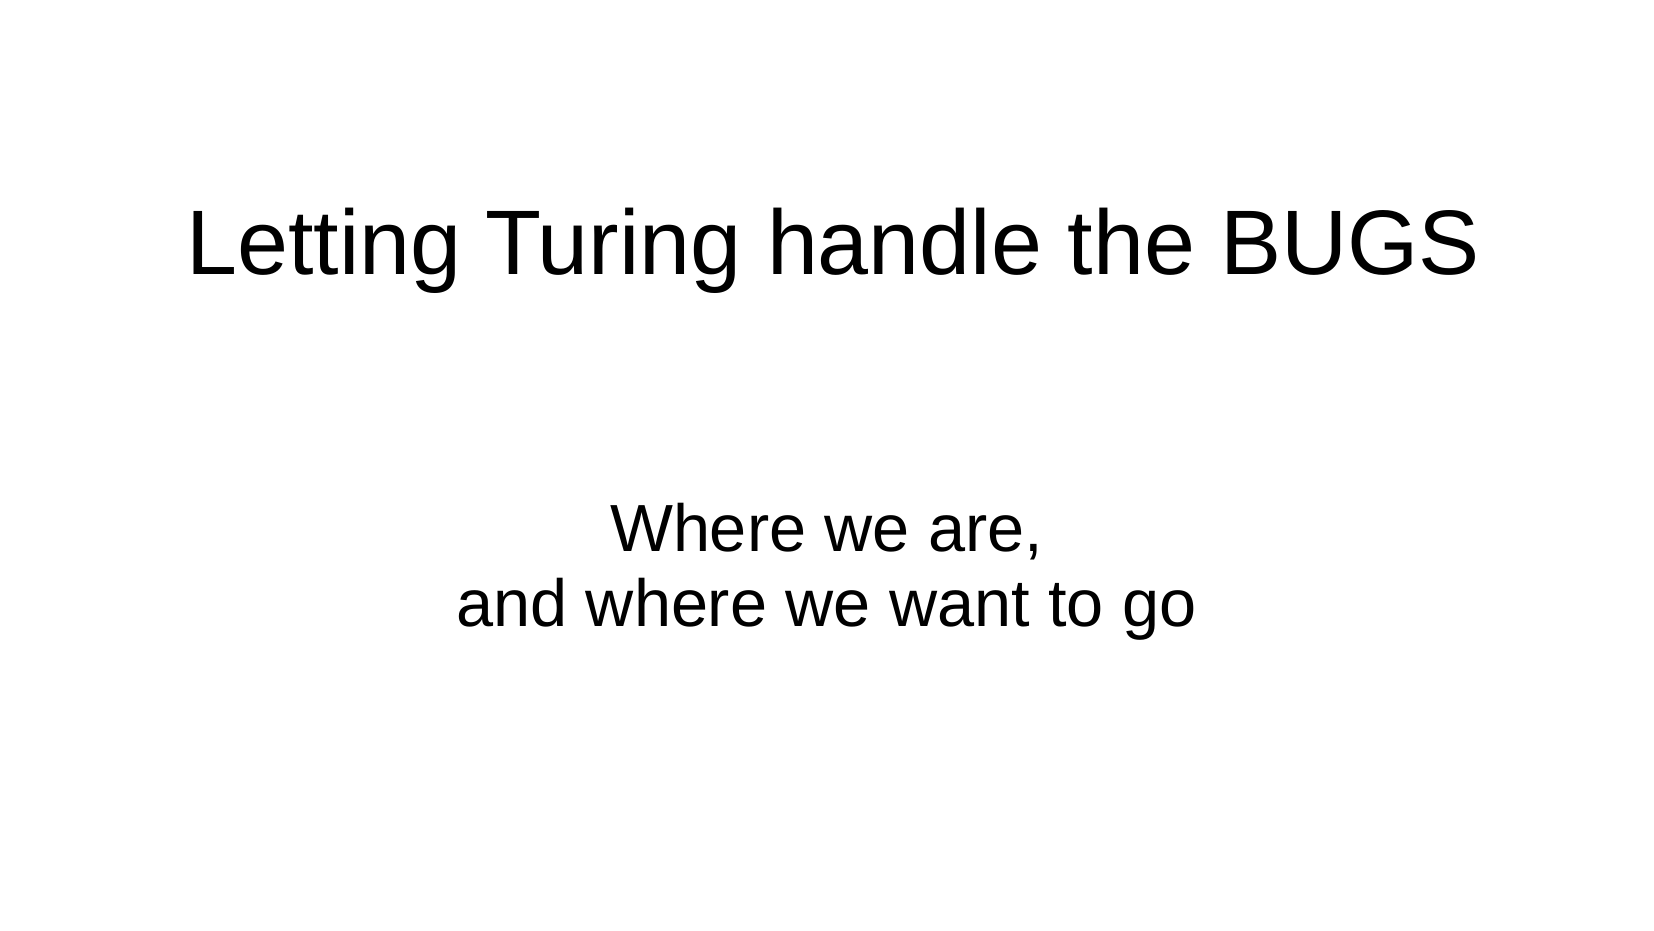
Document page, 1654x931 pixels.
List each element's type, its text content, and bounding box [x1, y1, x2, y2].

subtitle Where we are, and where we want to go [82, 375, 1571, 758]
title Letting Turing handle the BUGS [90, 165, 1579, 321]
